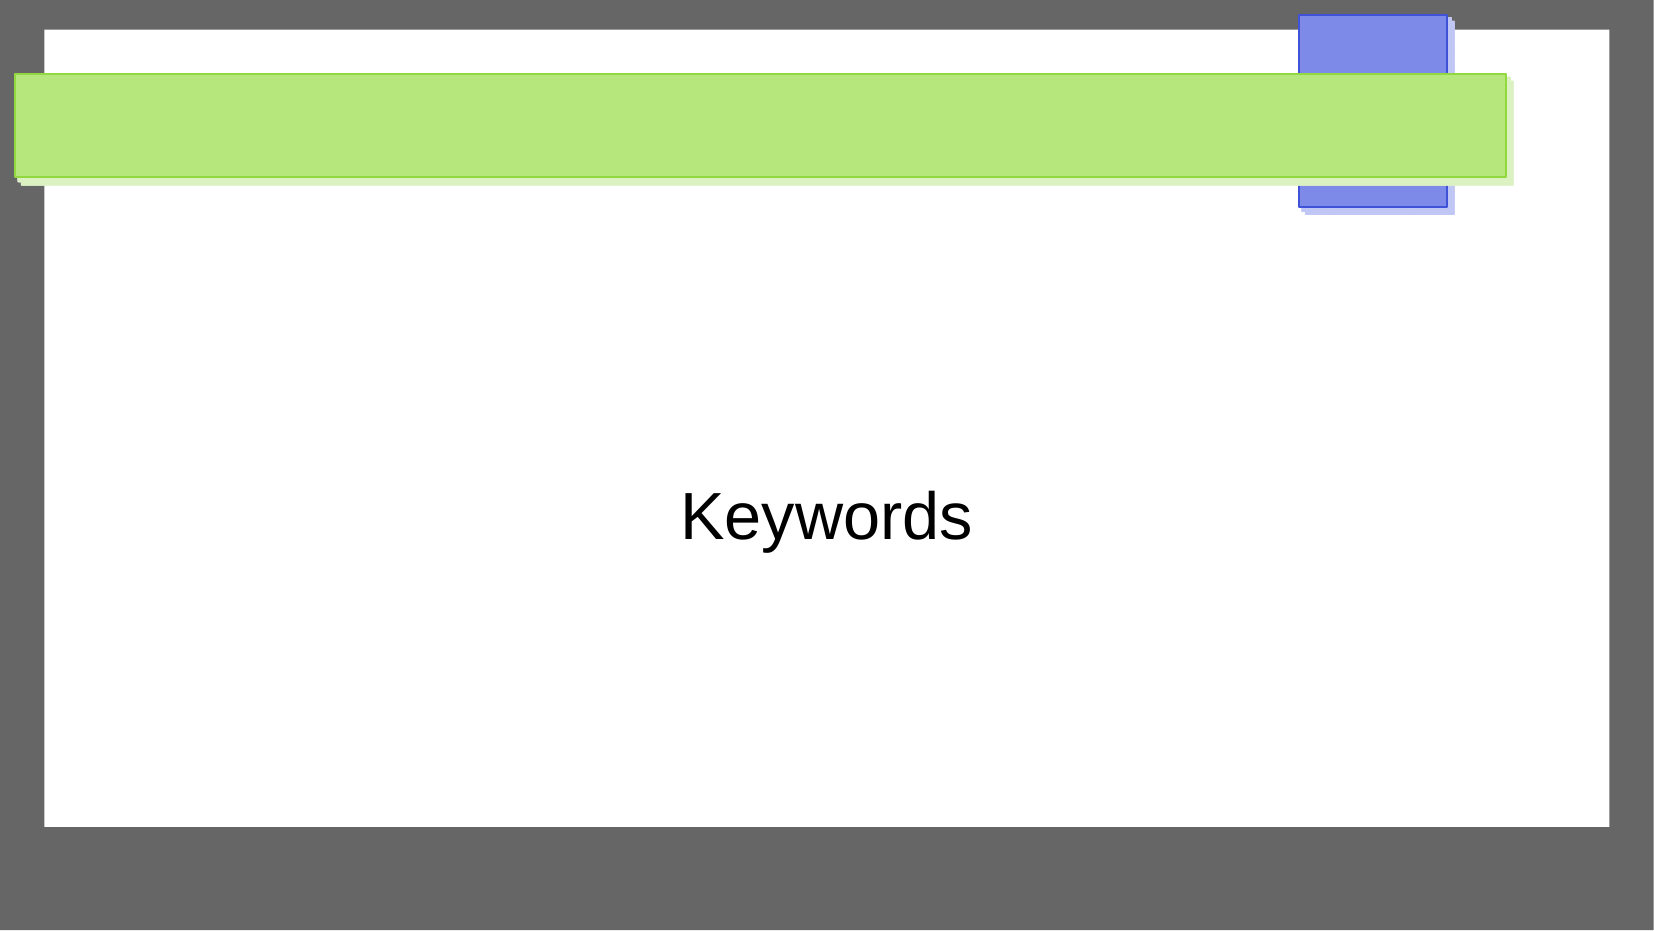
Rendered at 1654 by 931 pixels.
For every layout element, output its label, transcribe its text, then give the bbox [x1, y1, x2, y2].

subtitle Keywords [88, 221, 1565, 813]
